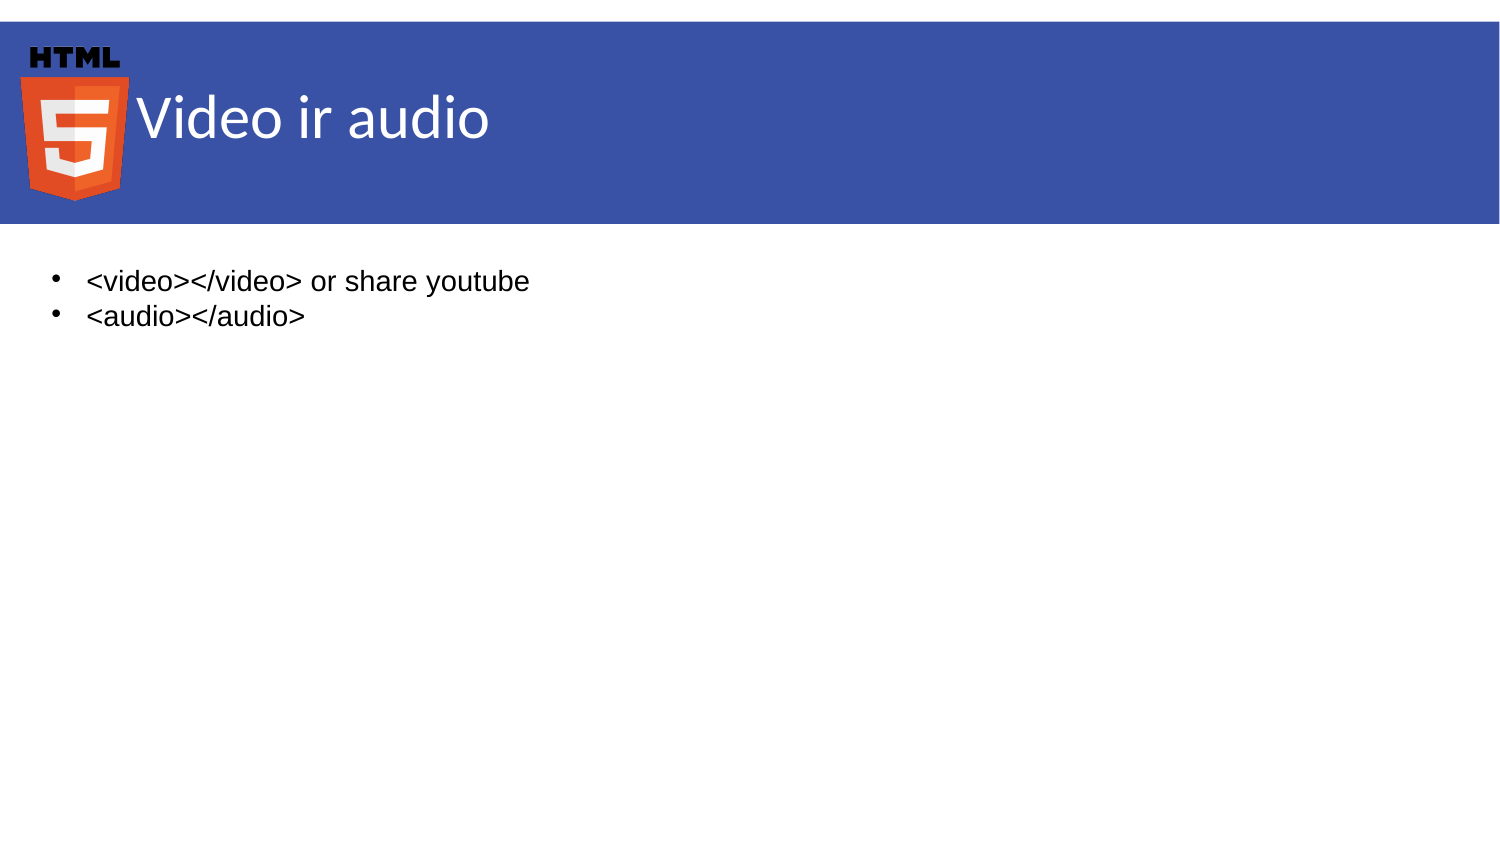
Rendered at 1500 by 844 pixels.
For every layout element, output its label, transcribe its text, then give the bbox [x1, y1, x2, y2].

text_box Video ir audio [122, 72, 1500, 167]
picture [20, 46, 130, 201]
text_box <video></video> or share youtube <audio></audio> [36, 247, 1389, 789]
